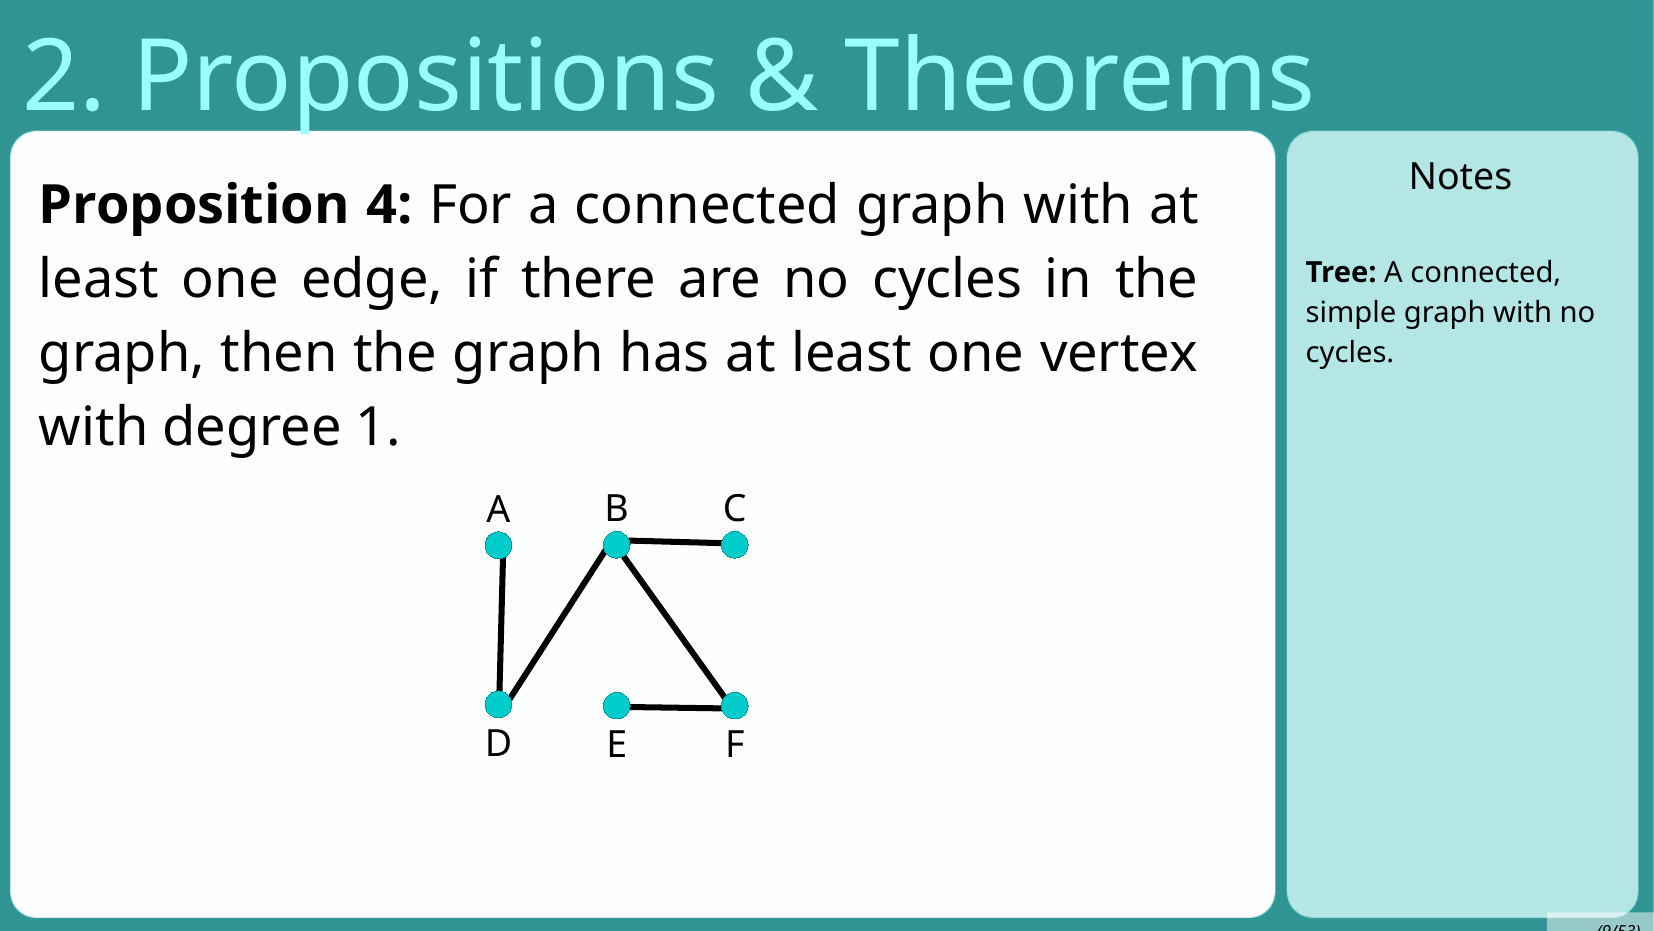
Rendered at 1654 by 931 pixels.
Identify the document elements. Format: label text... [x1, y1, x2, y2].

text_box Notes Tree: A connected, simple graph with no cycles. [1290, 141, 1631, 661]
text_box (<number>/53) [1546, 912, 1654, 931]
text_box F [721, 692, 749, 719]
text_box A [485, 531, 512, 559]
text_box Proposition 4: For a connected graph with at least one edge, if there are no cycles in the graph, then the graph has at least one vertex with degree 1. [39, 165, 1247, 892]
title 2. Propositions & Theorems [22, 13, 1511, 130]
text_box D [485, 690, 512, 718]
text_box C [721, 531, 749, 559]
text_box E [603, 692, 631, 719]
picture [0, 0, 1654, 931]
text_box B [603, 531, 631, 559]
